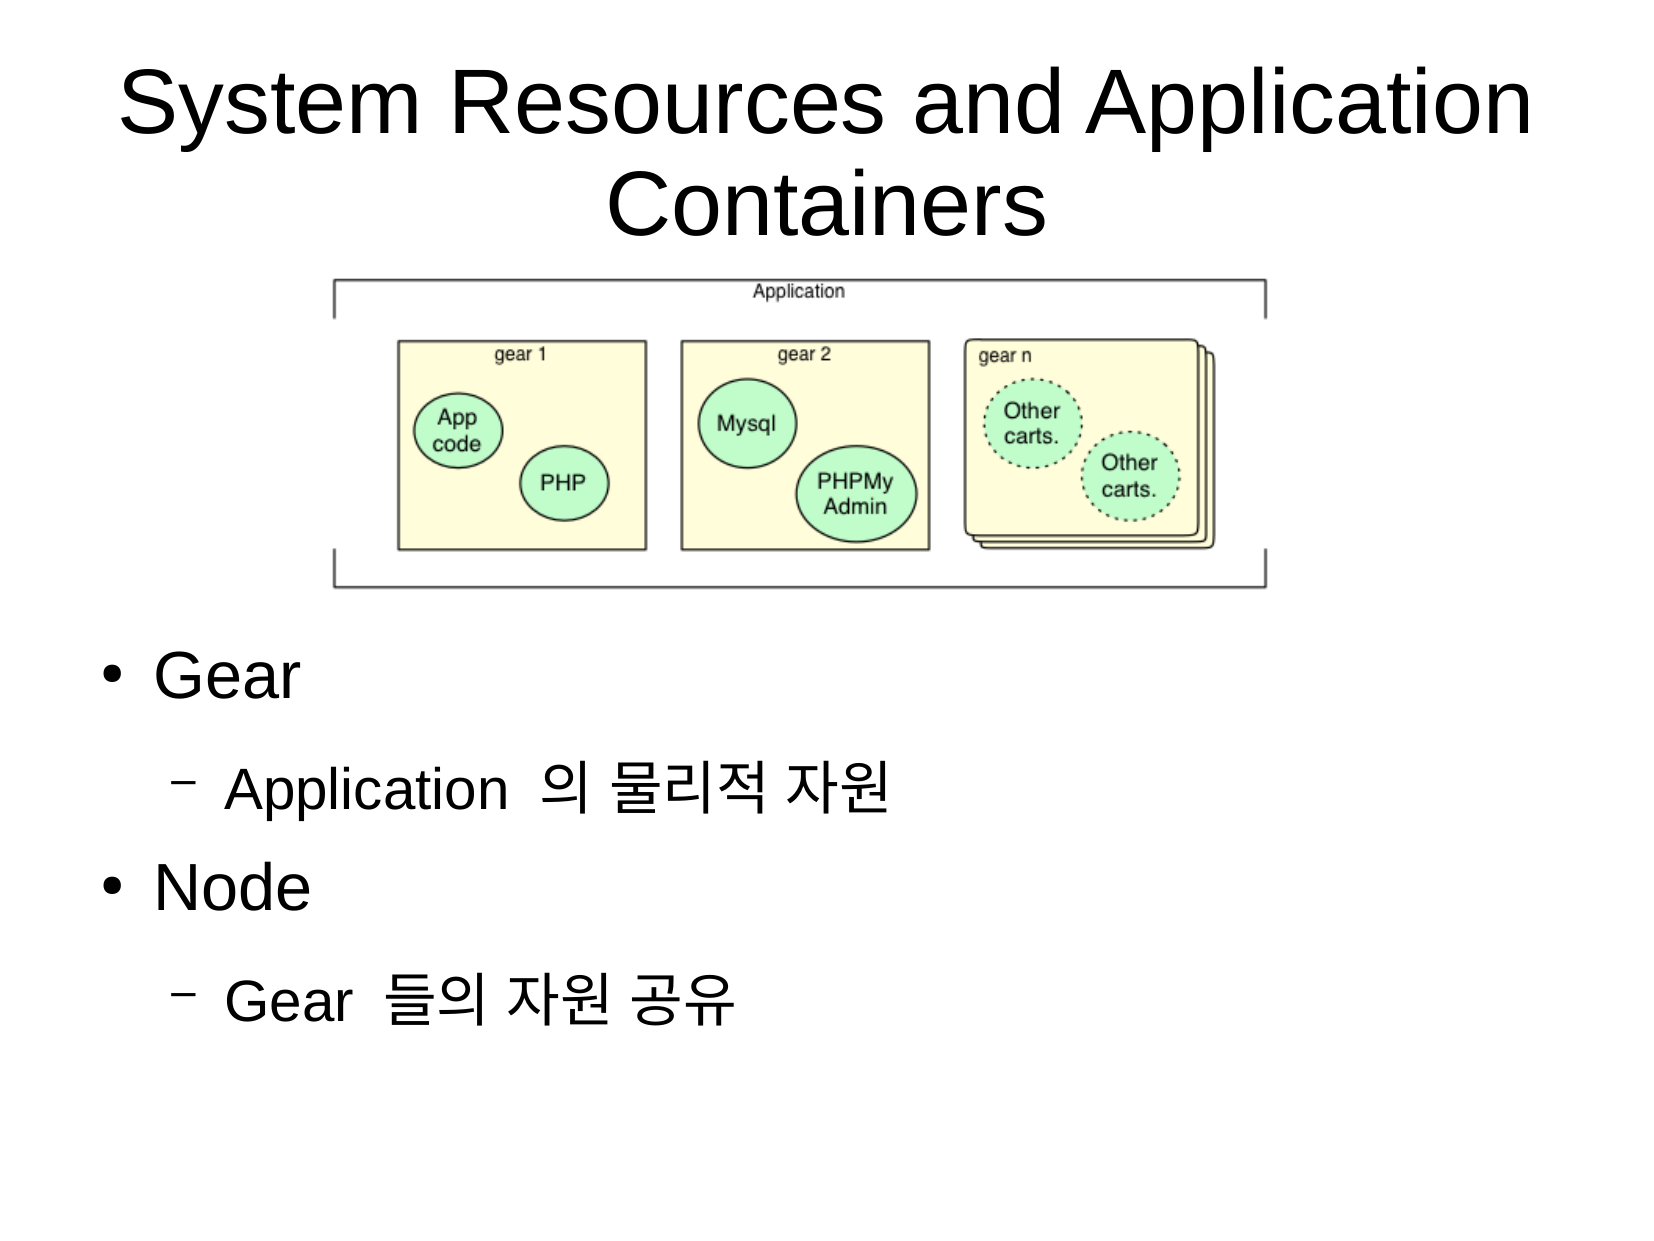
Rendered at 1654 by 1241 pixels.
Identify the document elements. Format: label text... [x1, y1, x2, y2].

picture [330, 276, 1269, 591]
title System Resources and Application Containers [82, 49, 1571, 257]
list Gear Application 의 물리적 자원 Node Gear 들의 자원 공유 [82, 637, 1571, 1093]
